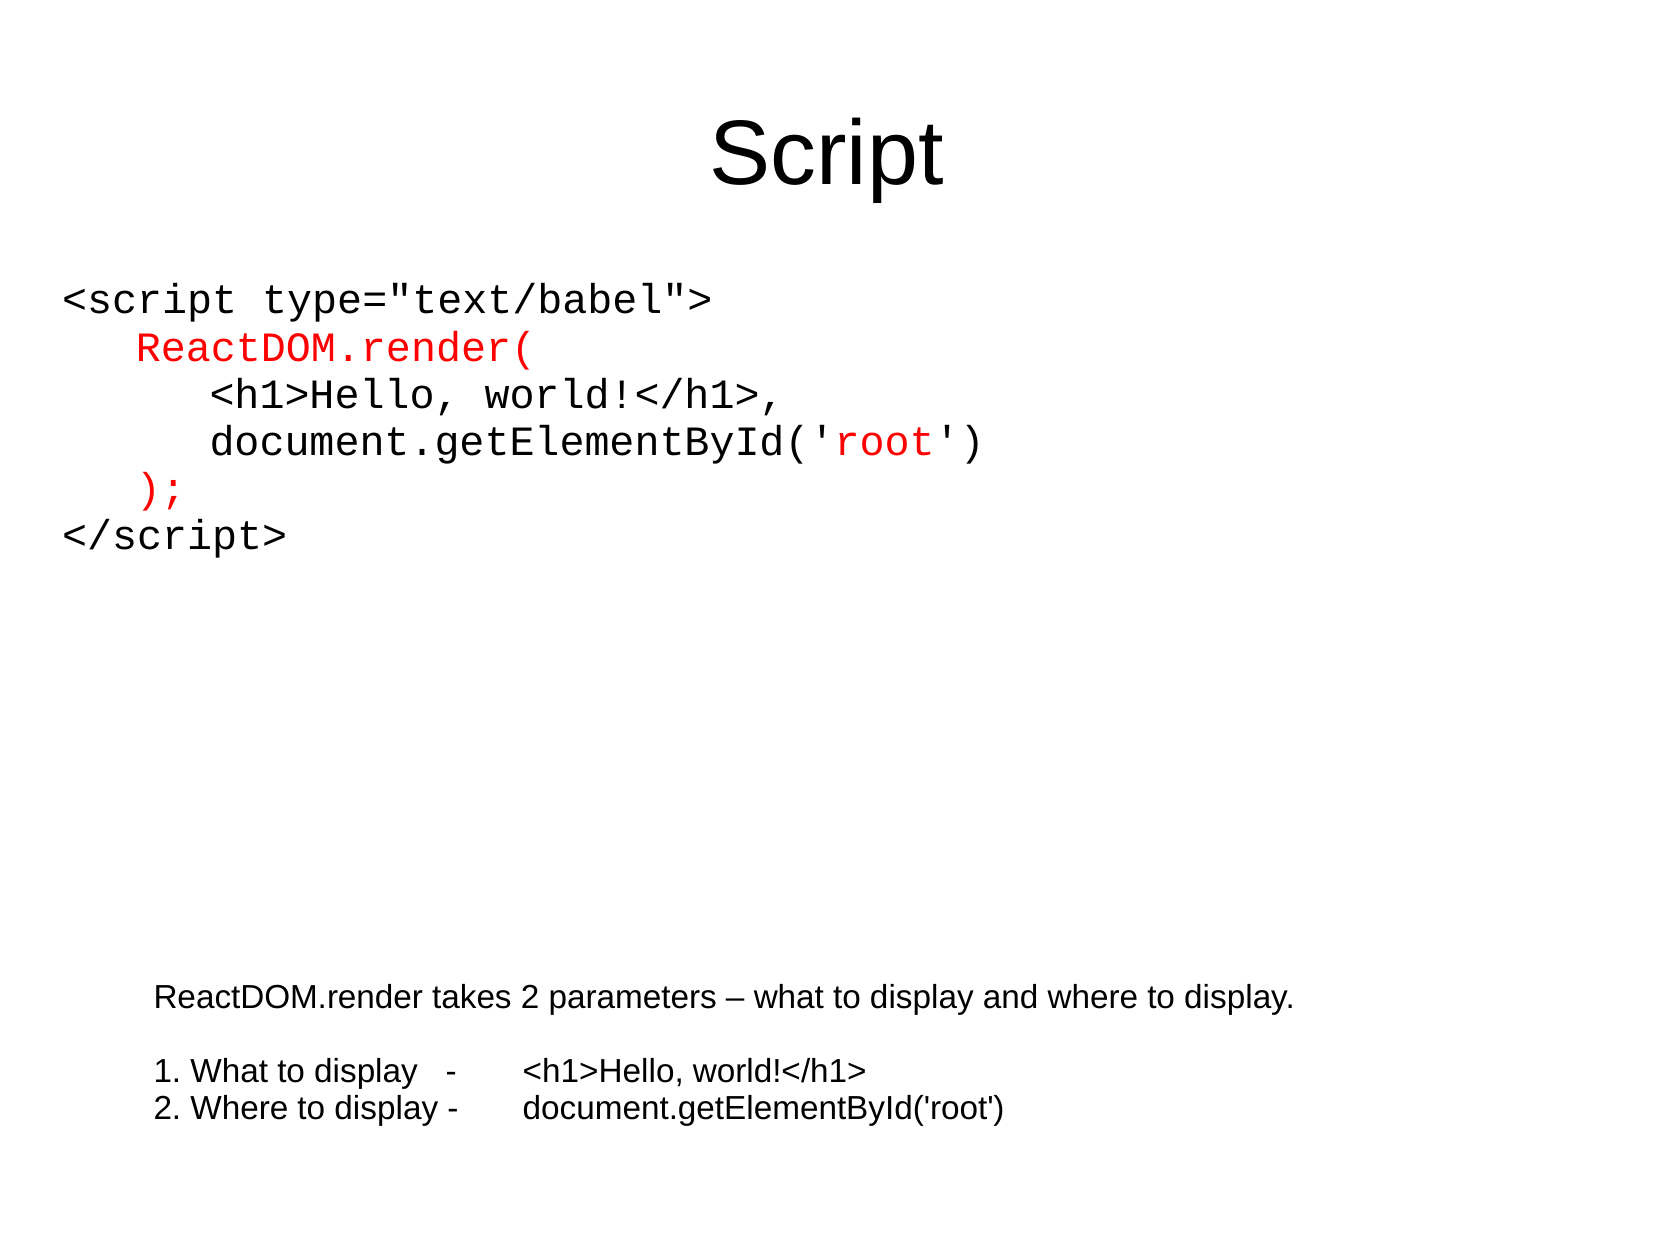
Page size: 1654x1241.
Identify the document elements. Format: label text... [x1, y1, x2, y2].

title Script [82, 49, 1571, 257]
subtitle ReactDOM.render takes 2 parameters – what to display and where to display. 1. What to display - <h1>Hello, world!</h1> 2. Where to display - document.getElementById('root') [153, 862, 1642, 1241]
text_box <script type="text/babel"> ReactDOM.render( <h1>Hello, world!</h1>, document.getElementById('root') ); </script> [47, 271, 1607, 1052]
